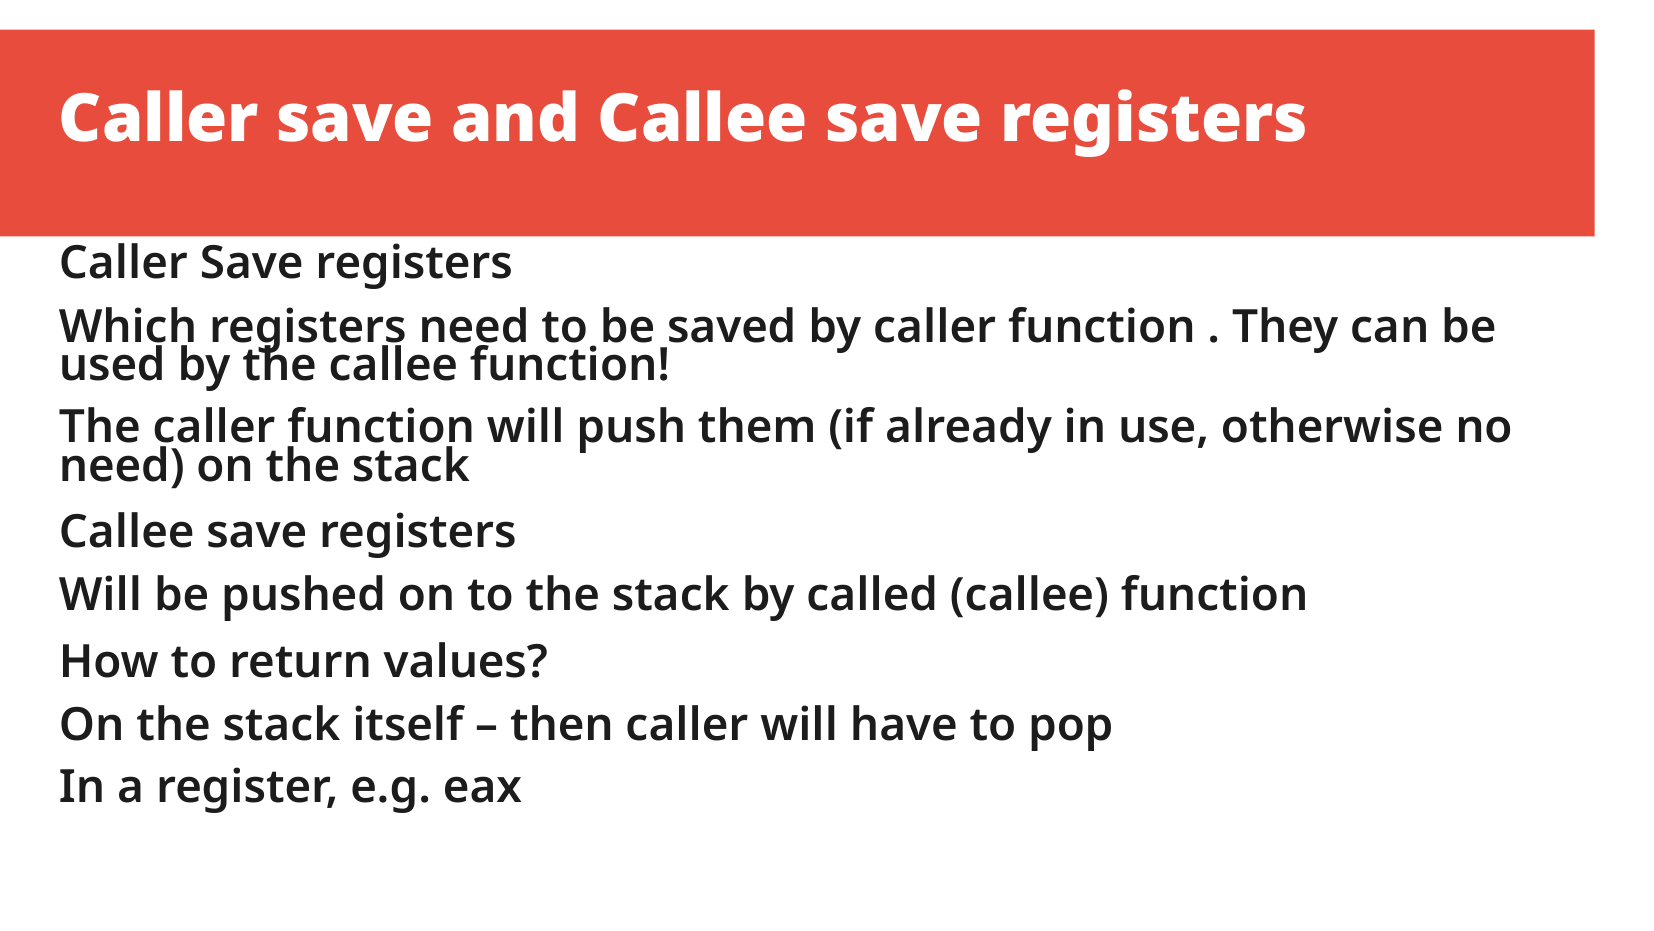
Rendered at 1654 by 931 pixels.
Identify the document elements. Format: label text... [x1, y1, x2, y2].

list Caller Save registers Which registers need to be saved by caller function . They can be used by the callee function! The caller function will push them (if already in use, otherwise no need) on the stack Callee save registers Will be pushed on to the stack by called (callee) function How to return values? On the stack itself – then caller will have to pop In a register, e.g. eax [59, 243, 1565, 820]
title Caller save and Callee save registers [59, 44, 1595, 156]
